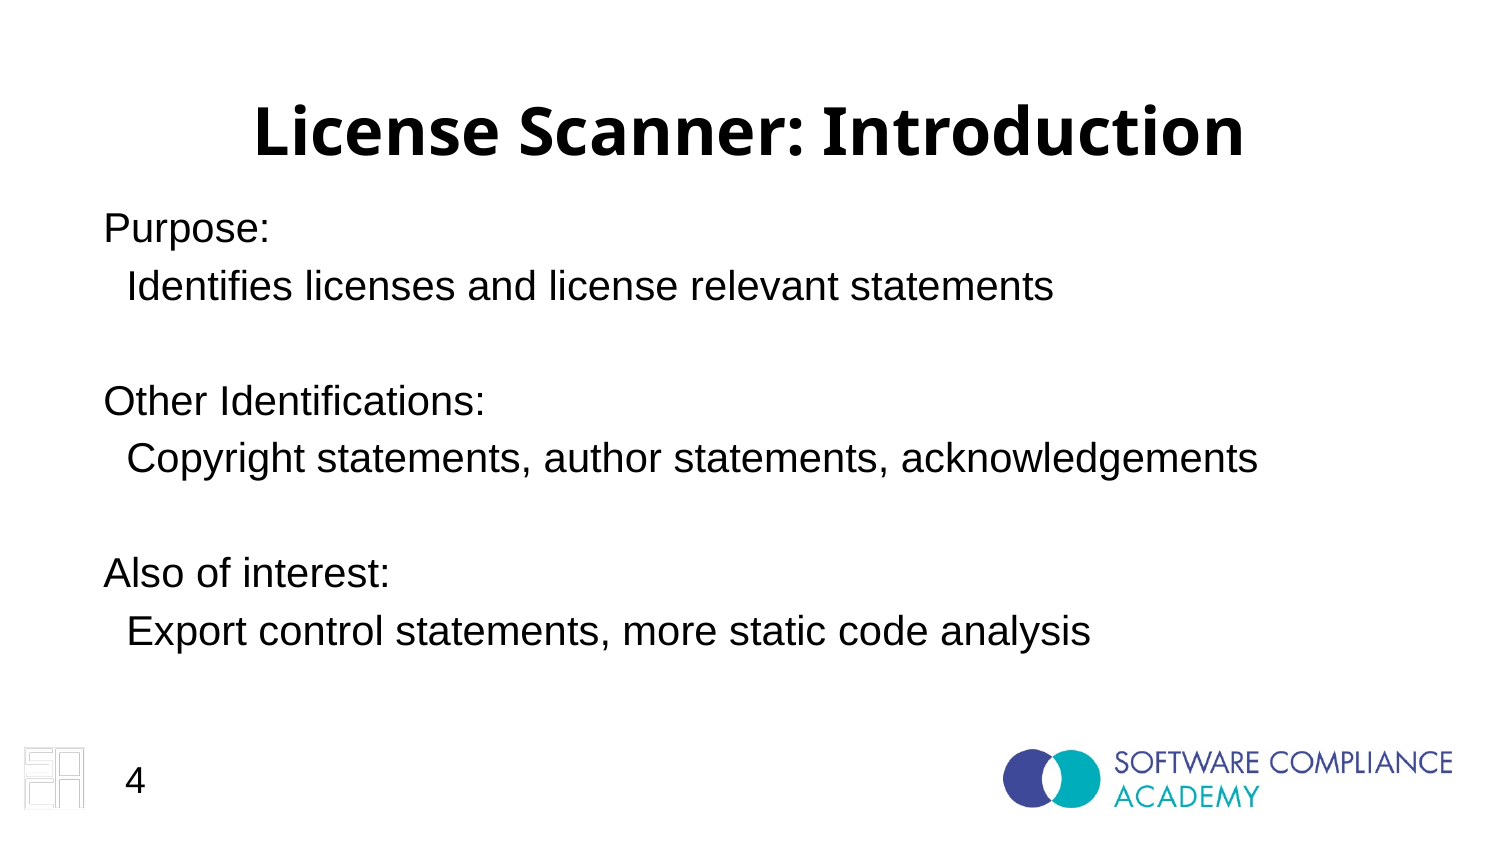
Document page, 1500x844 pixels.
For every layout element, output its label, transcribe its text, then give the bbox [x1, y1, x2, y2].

picture [23, 746, 86, 811]
text_box Purpose: Identifies licenses and license relevant statements Other Identifications: Copyright statements, author statements, acknowledgements Also of interest: Export control statements, more static code analysis [88, 186, 1447, 724]
picture [1003, 749, 1452, 808]
text_box License Scanner: Introduction [74, 39, 1425, 169]
